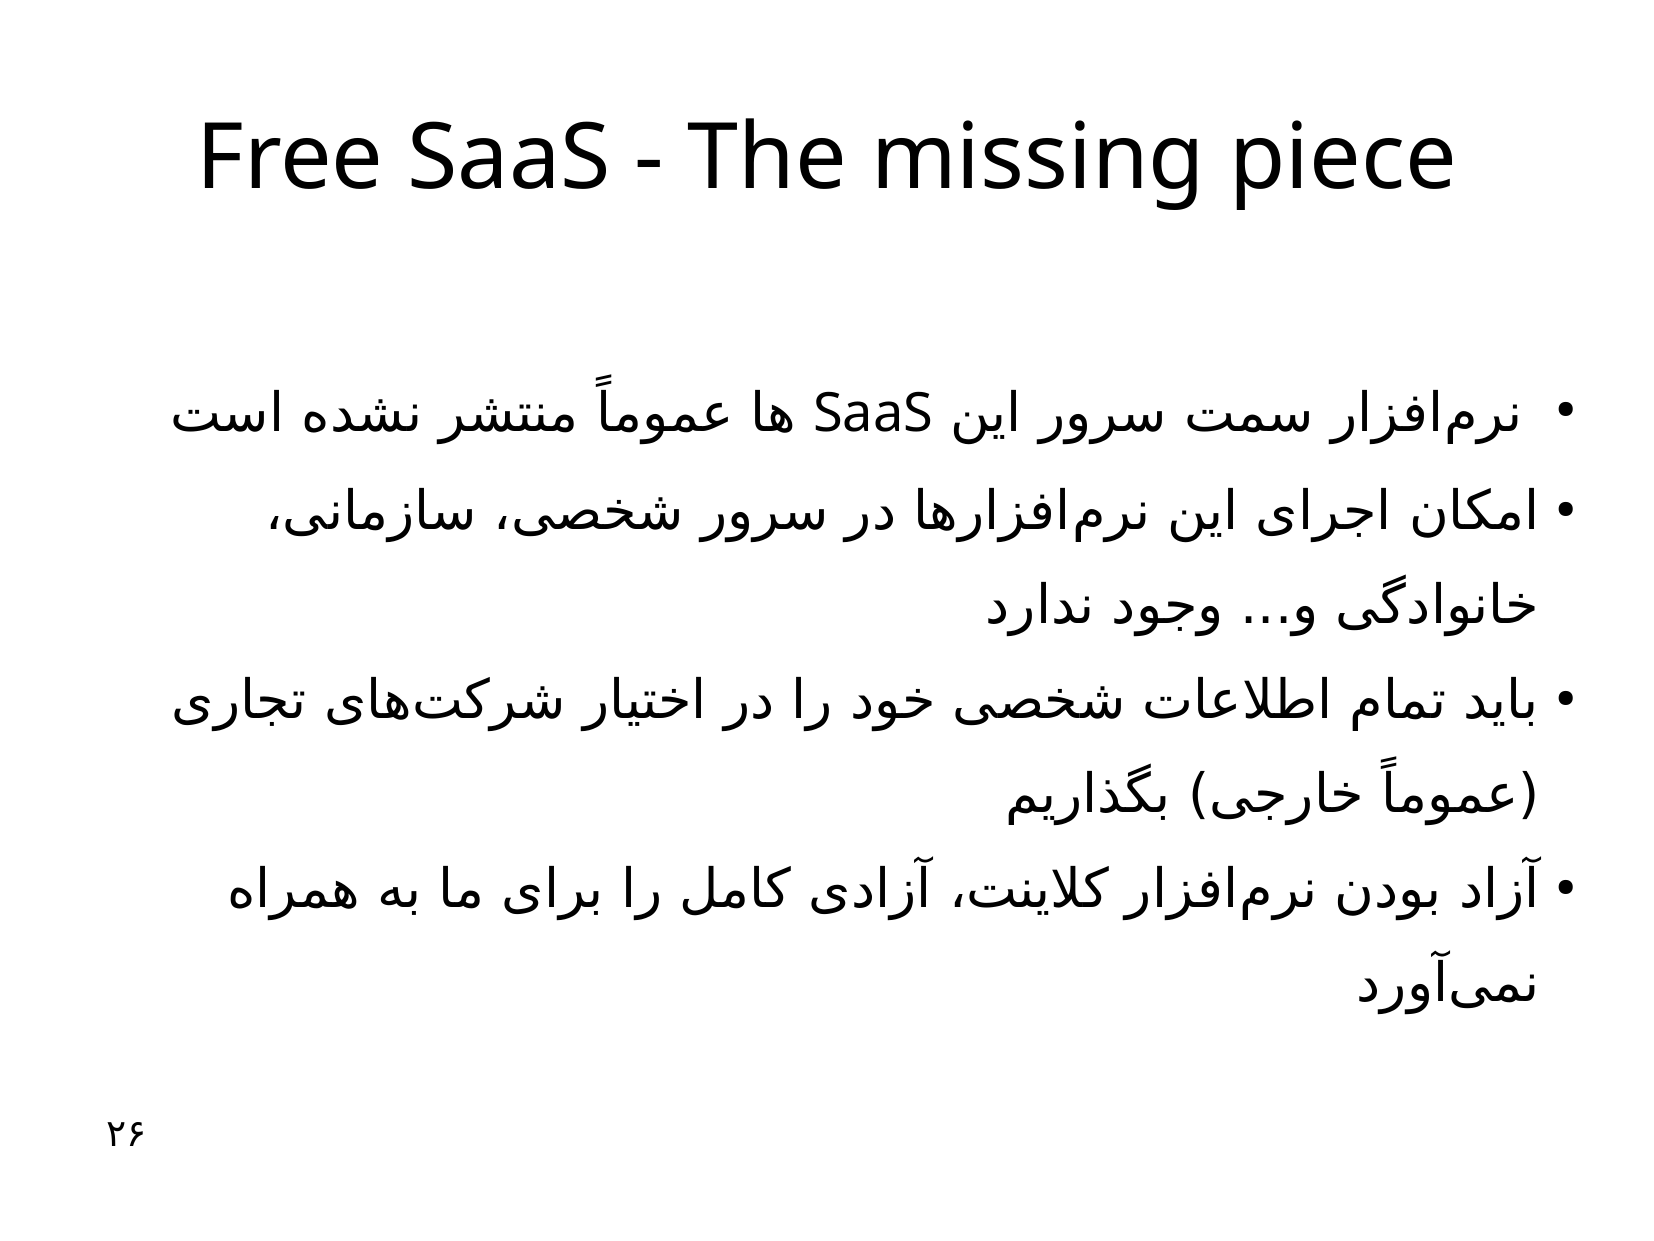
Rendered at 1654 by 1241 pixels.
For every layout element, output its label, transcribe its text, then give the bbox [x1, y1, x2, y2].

text_box نرم‌افزار سمت سرور این SaaS ها عموماً منتشر نشده است امکان اجرای این نرم‌افزارها در سرور شخصی، سازمانی، خانوادگی و... وجود ندارد باید تمام اطلاعات شخصی خود را در اختیار شرکت‌های تجاری (عموماً خارجی) بگذاریم آزاد بودن نرم‌افزار کلاینت، آزادی کامل را برای ما به همراه نمی‌آورد [60, 329, 1591, 1085]
title Free SaaS - The missing piece [82, 49, 1571, 257]
text_box ۲۶ [91, 1104, 165, 1175]
